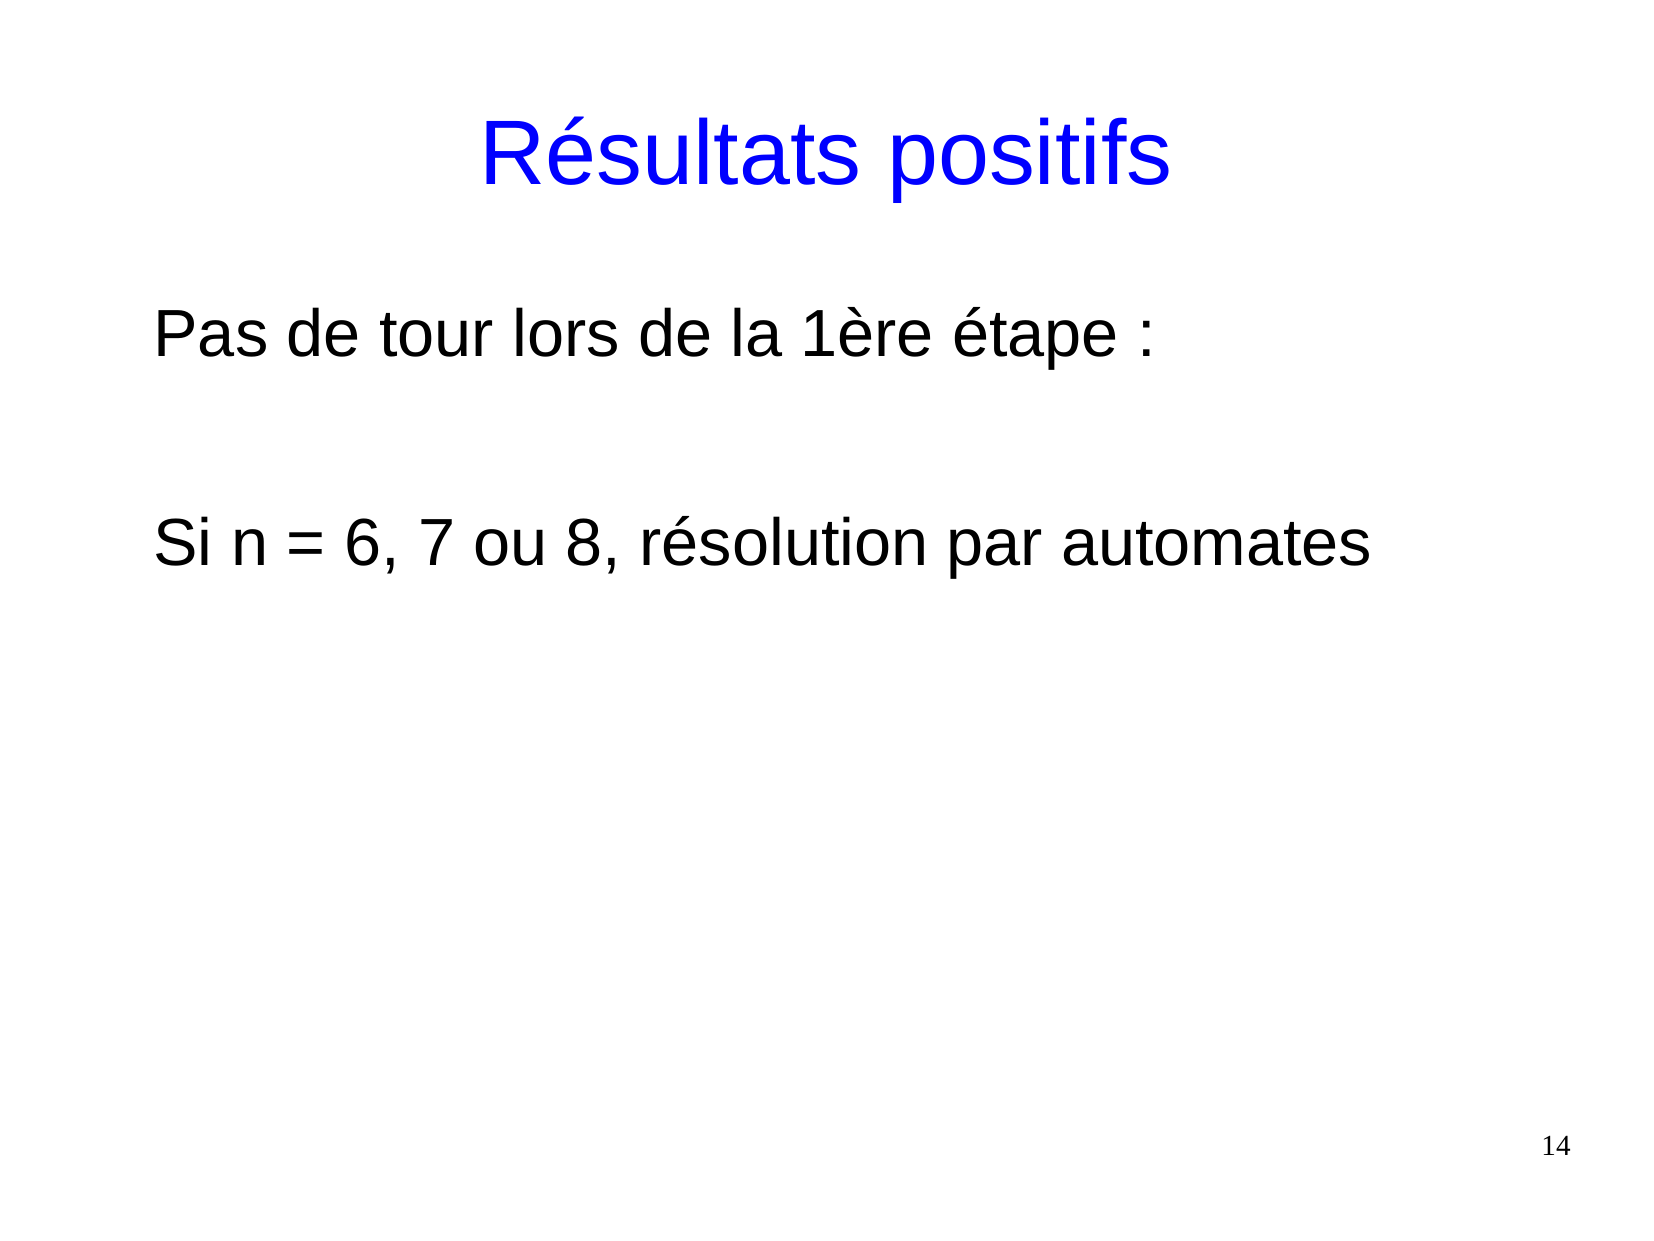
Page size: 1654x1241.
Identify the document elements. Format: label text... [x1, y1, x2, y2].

title Résultats positifs [82, 49, 1571, 257]
list Pas de tour lors de la 1ère étape : Si n = 6, 7 ou 8, résolution par automates [82, 296, 1538, 1016]
